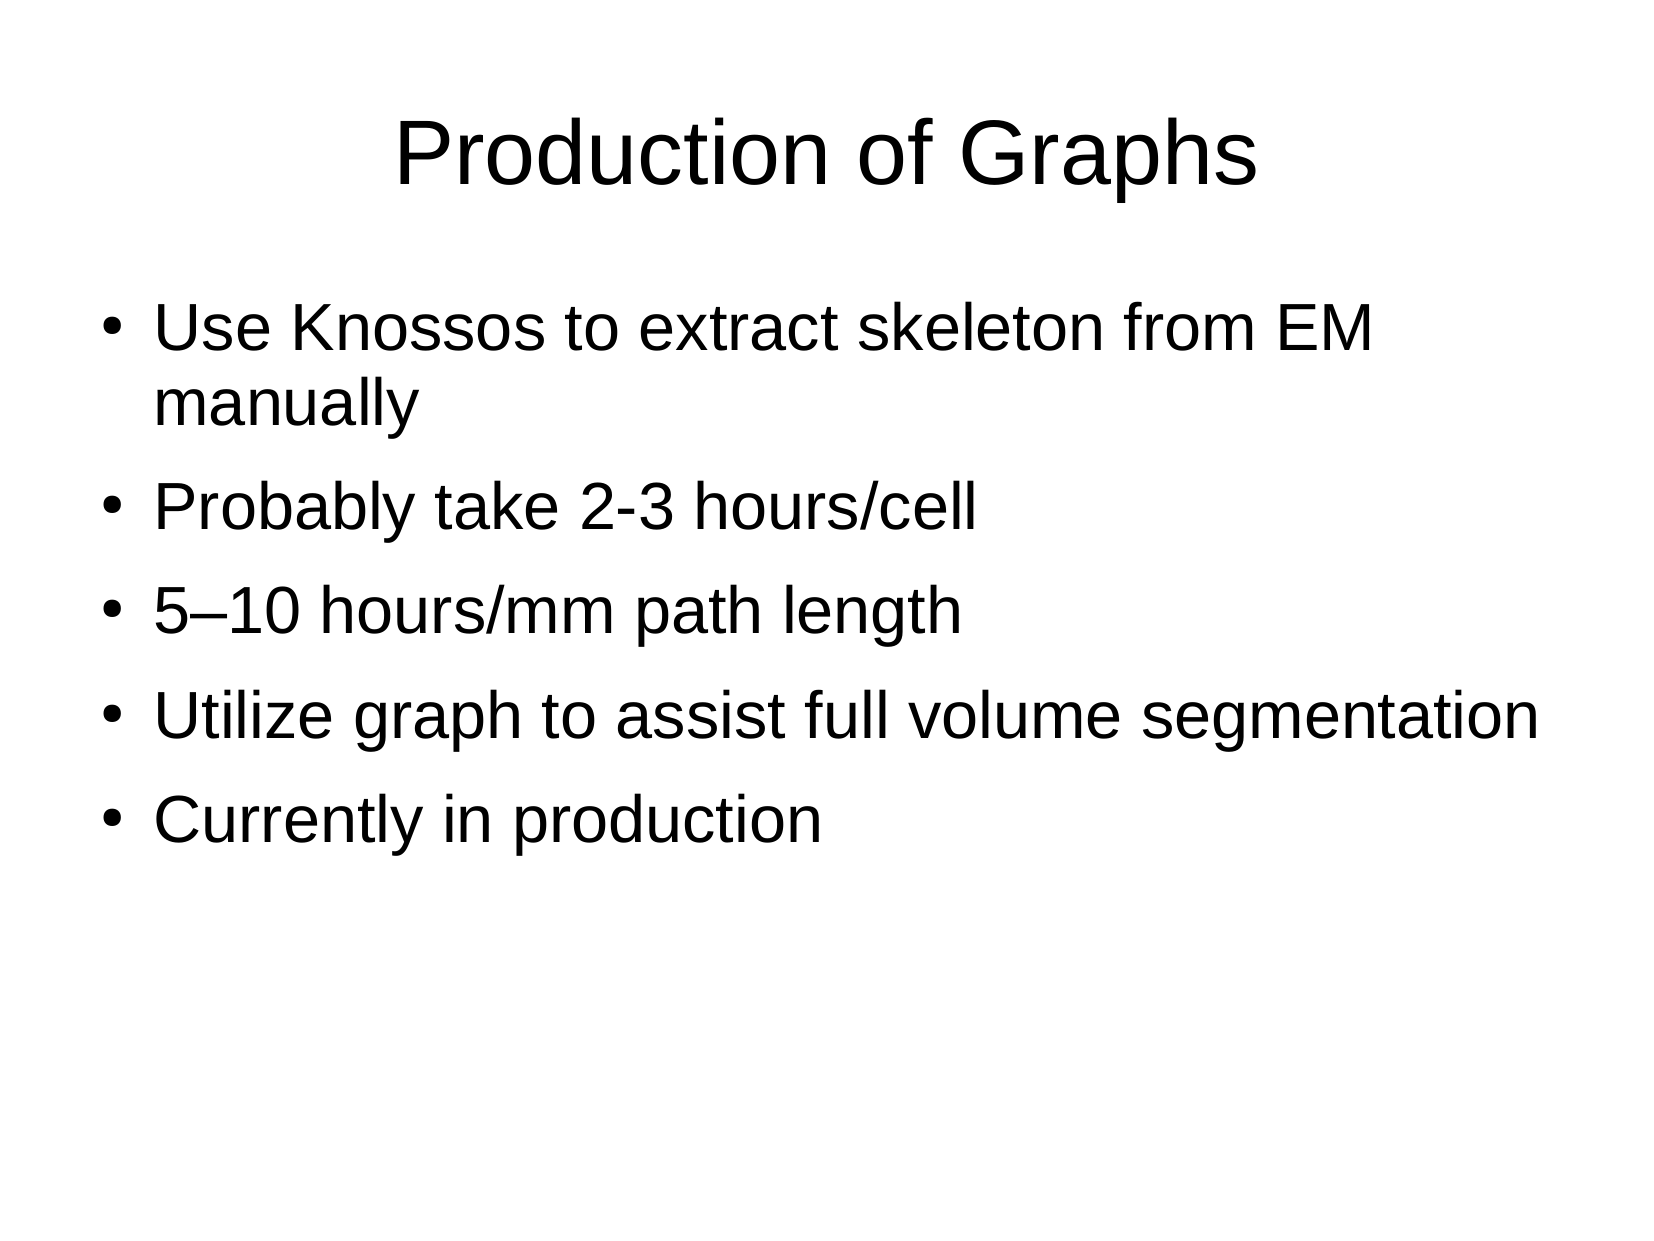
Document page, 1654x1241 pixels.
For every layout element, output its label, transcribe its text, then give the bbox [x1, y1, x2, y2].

list Use Knossos to extract skeleton from EM manually Probably take 2-3 hours/cell 5–10 hours/mm path length Utilize graph to assist full volume segmentation Currently in production [82, 290, 1571, 1010]
title Production of Graphs [82, 49, 1571, 257]
